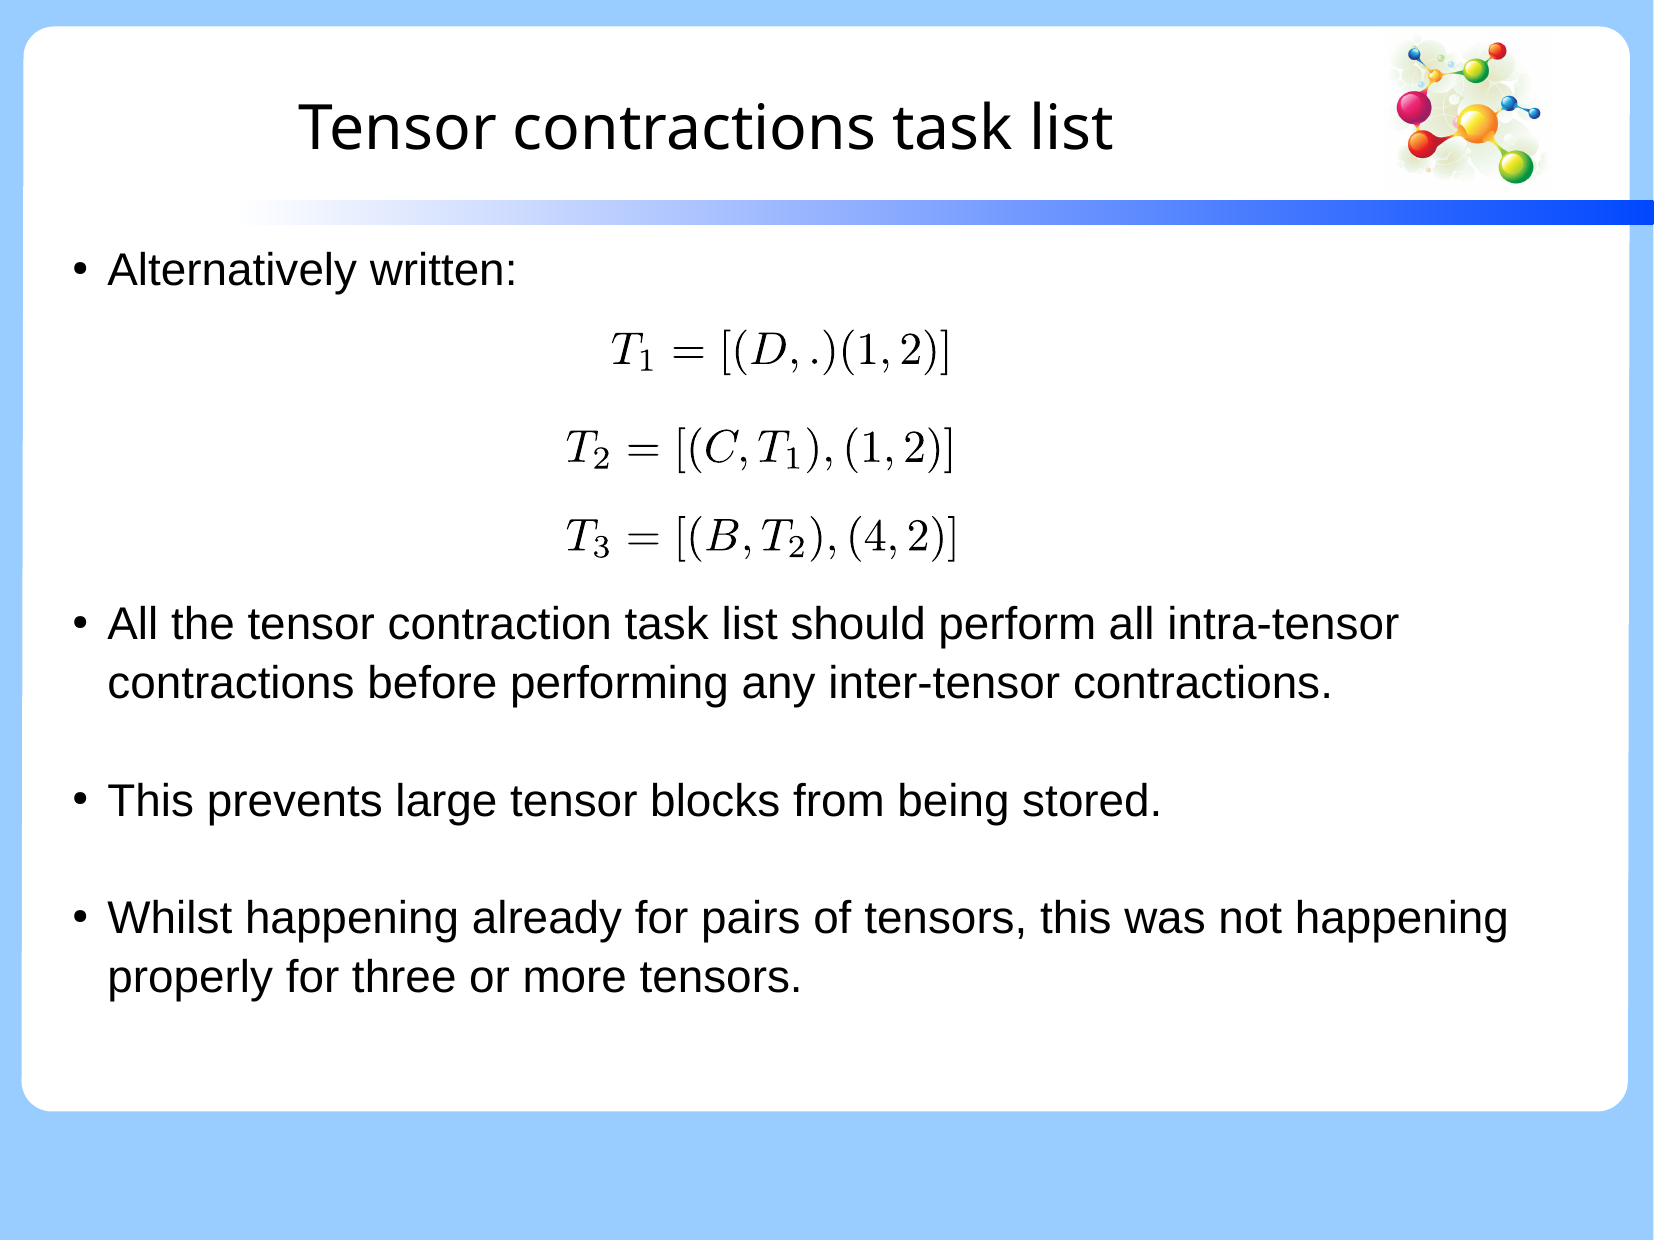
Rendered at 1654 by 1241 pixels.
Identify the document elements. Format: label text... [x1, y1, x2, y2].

text_box [565, 516, 960, 562]
text_box [565, 427, 957, 474]
title Tensor contractions task list [82, 49, 1332, 201]
picture [1382, 29, 1556, 195]
text_box Alternatively written: All the tensor contraction task list should perform all intra-tensor contractions before performing any inter-tensor contractions. This prevents large tensor blocks from being stored. Whilst happening already for pairs of tensors, this was not happening properly for three or more tensors. [57, 229, 1599, 1062]
text_box [610, 329, 953, 376]
